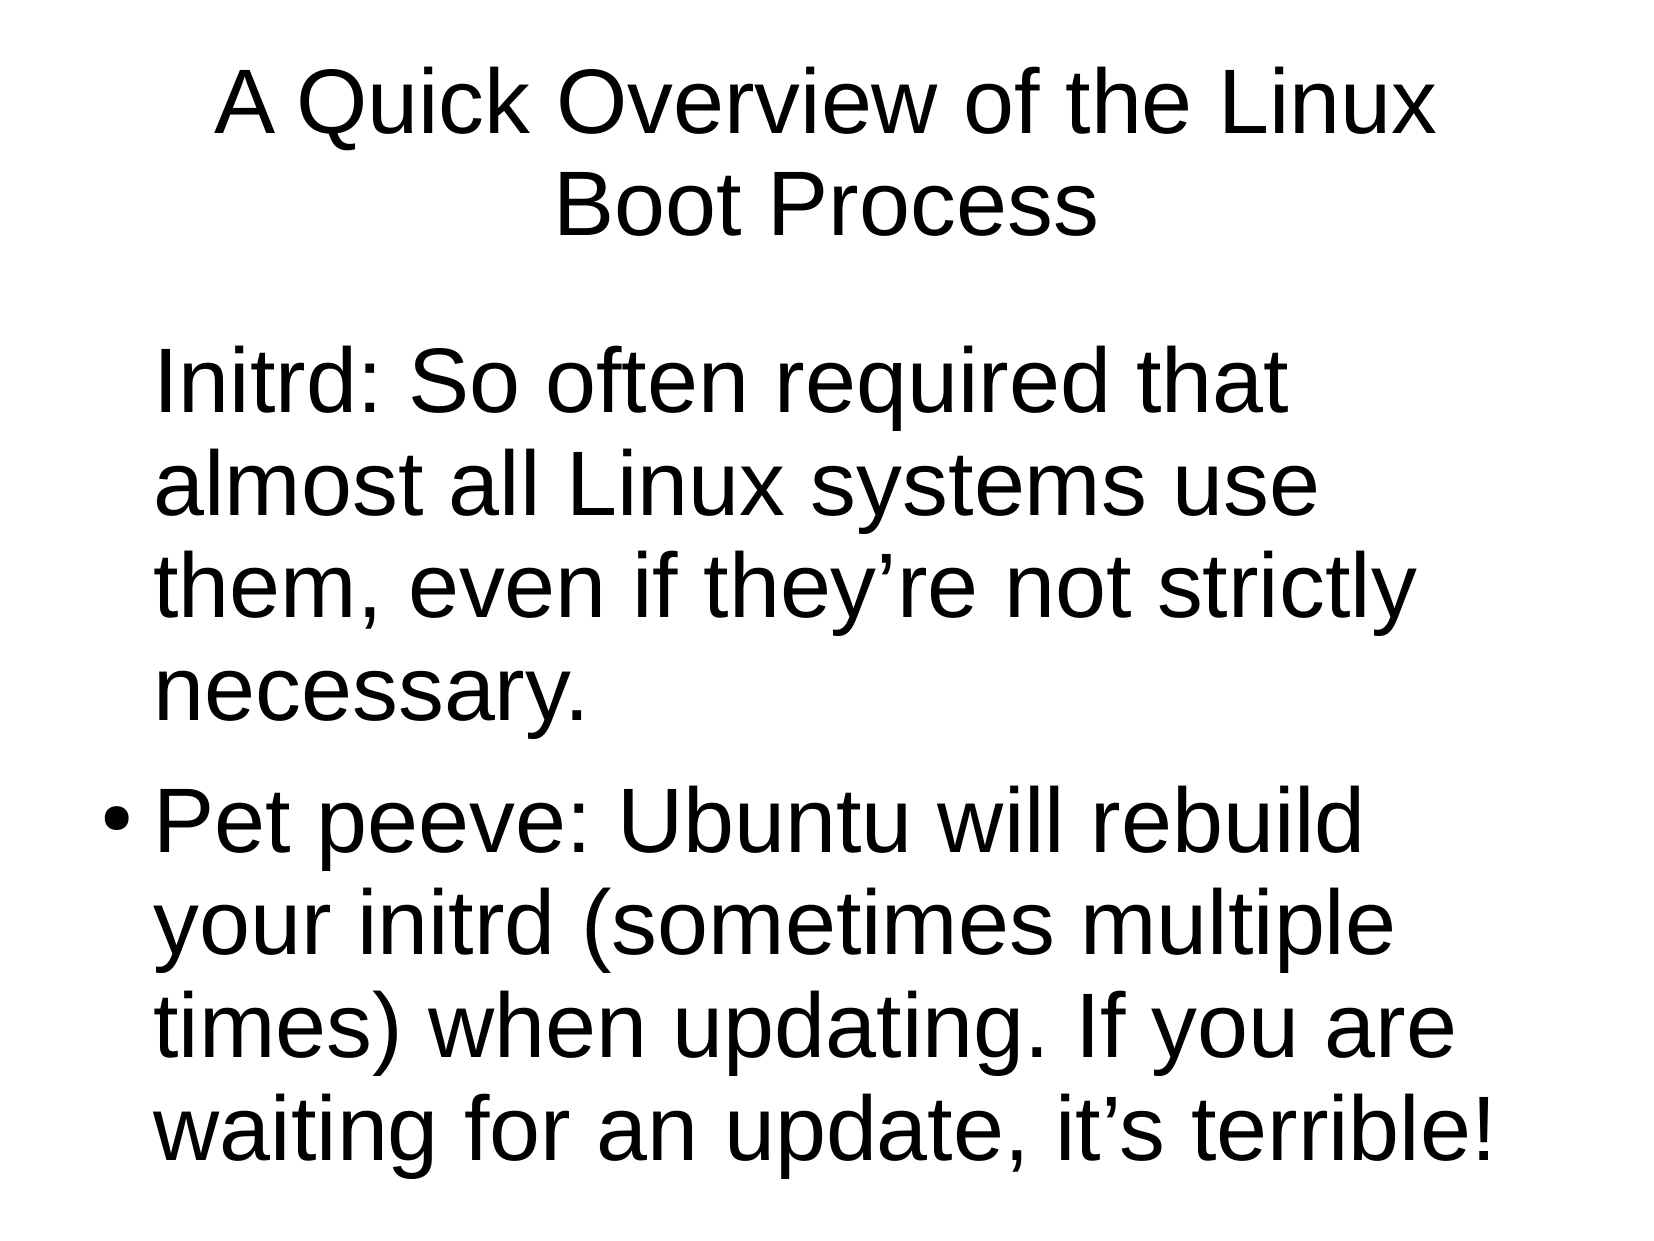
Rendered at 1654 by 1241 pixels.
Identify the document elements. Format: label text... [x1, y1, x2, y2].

title A Quick Overview of the Linux Boot Process [82, 49, 1571, 257]
list Initrd: So often required that almost all Linux systems use them, even if they’re not strictly necessary. Pet peeve: Ubuntu will rebuild your initrd (sometimes multiple times) when updating. If you are waiting for an update, it’s terrible! [82, 330, 1571, 1216]
